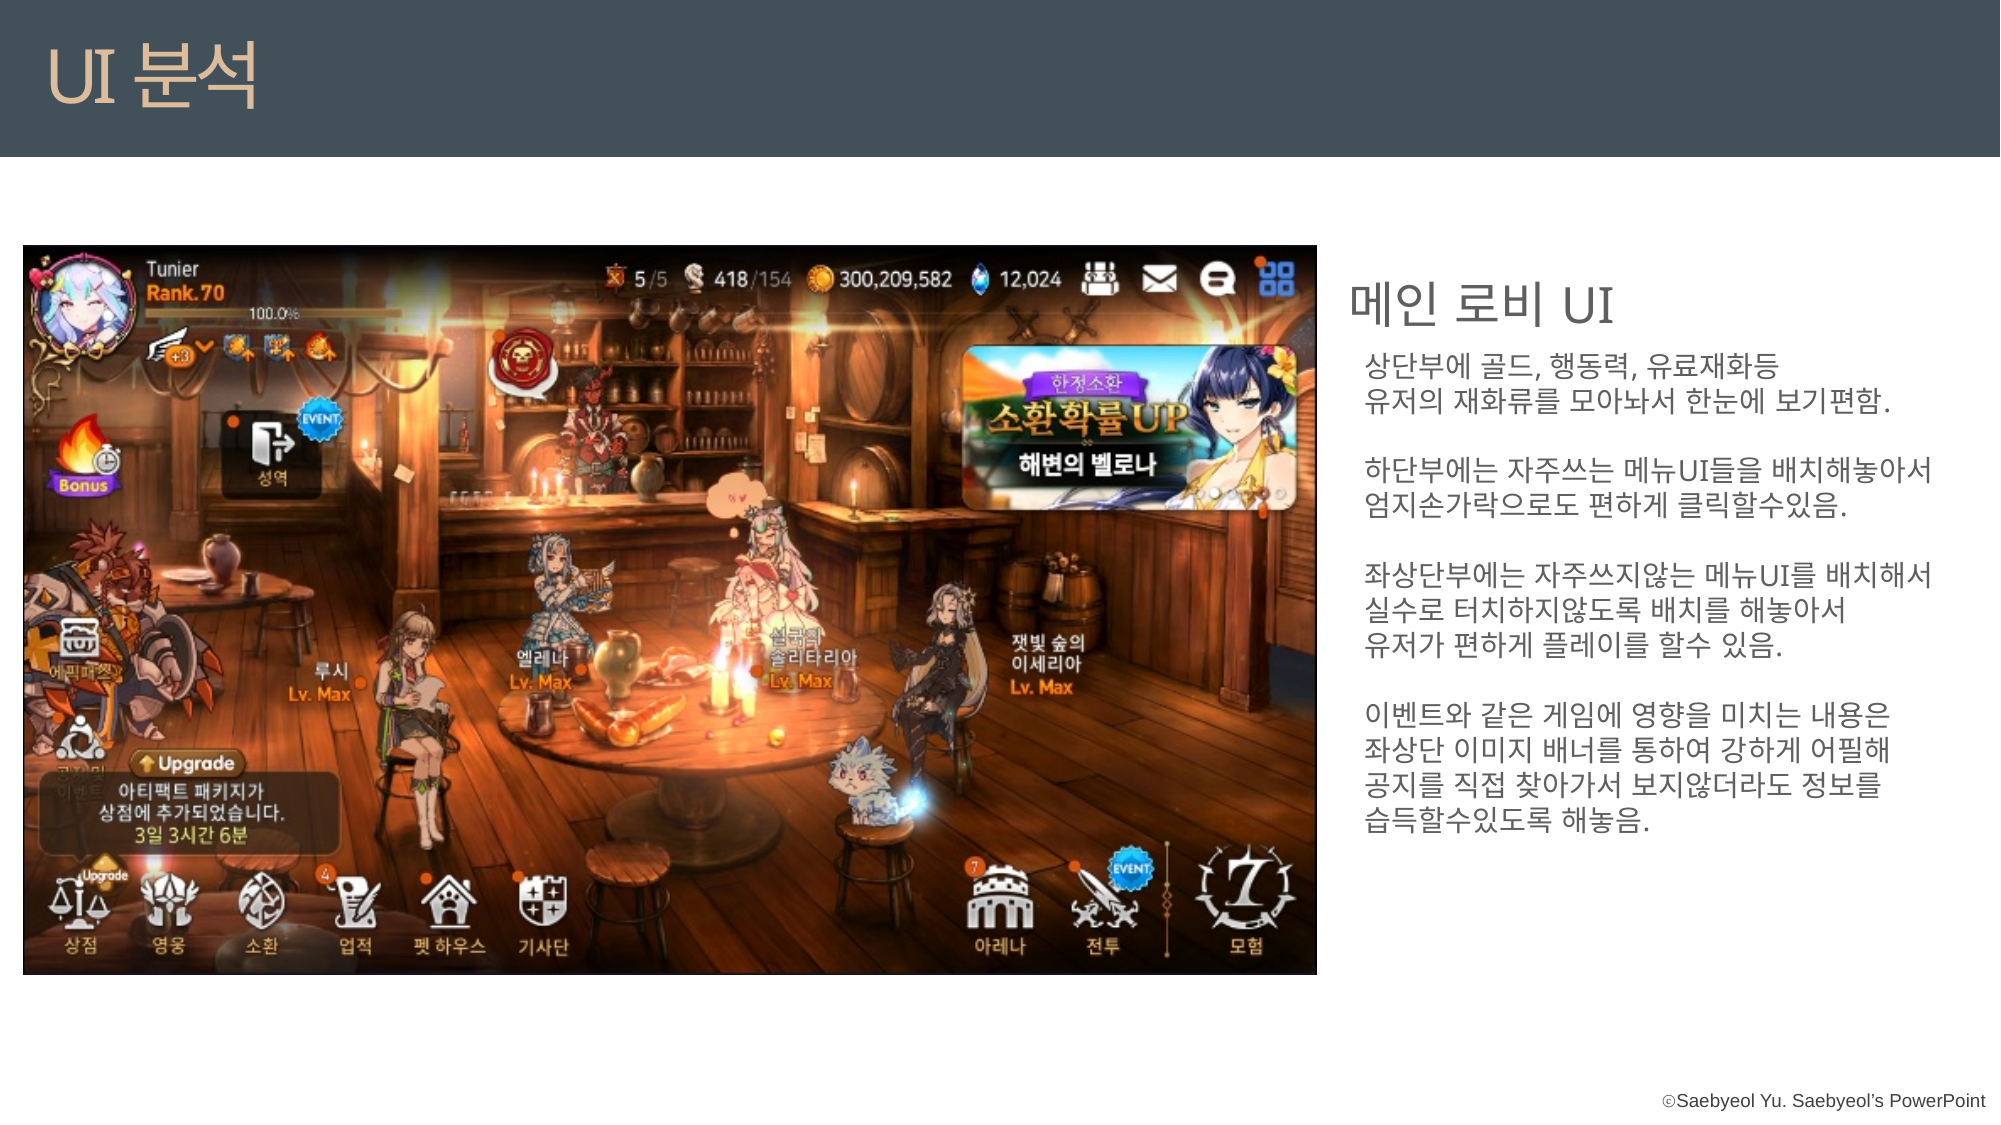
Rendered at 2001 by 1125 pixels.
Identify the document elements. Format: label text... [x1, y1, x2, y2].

text_box [0, 0, 2000, 157]
text_box 상단부에 골드, 행동력, 유료재화등 유저의 재화류를 모아놔서 한눈에 보기편함. 하단부에는 자주쓰는 메뉴UI들을 배치해놓아서 엄지손가락으로도 편하게 클릭할수있음. 좌상단부에는 자주쓰지않는 메뉴UI를 배치해서 실수로 터치하지않도록 배치를 해놓아서 유저가 편하게 플레이를 할수 있음. 이벤트와 같은 게임에 영향을 미치는 내용은 좌상단 이미지 배너를 통하여 강하게 어필해 공지를 직접 찾아가서 보지않더라도 정보를 습득할수있도록 해놓음. [1349, 340, 1949, 845]
text_box UI 분석 [29, 20, 705, 126]
picture [23, 245, 1317, 975]
text_box 메인 로비 UI [1334, 265, 1630, 341]
